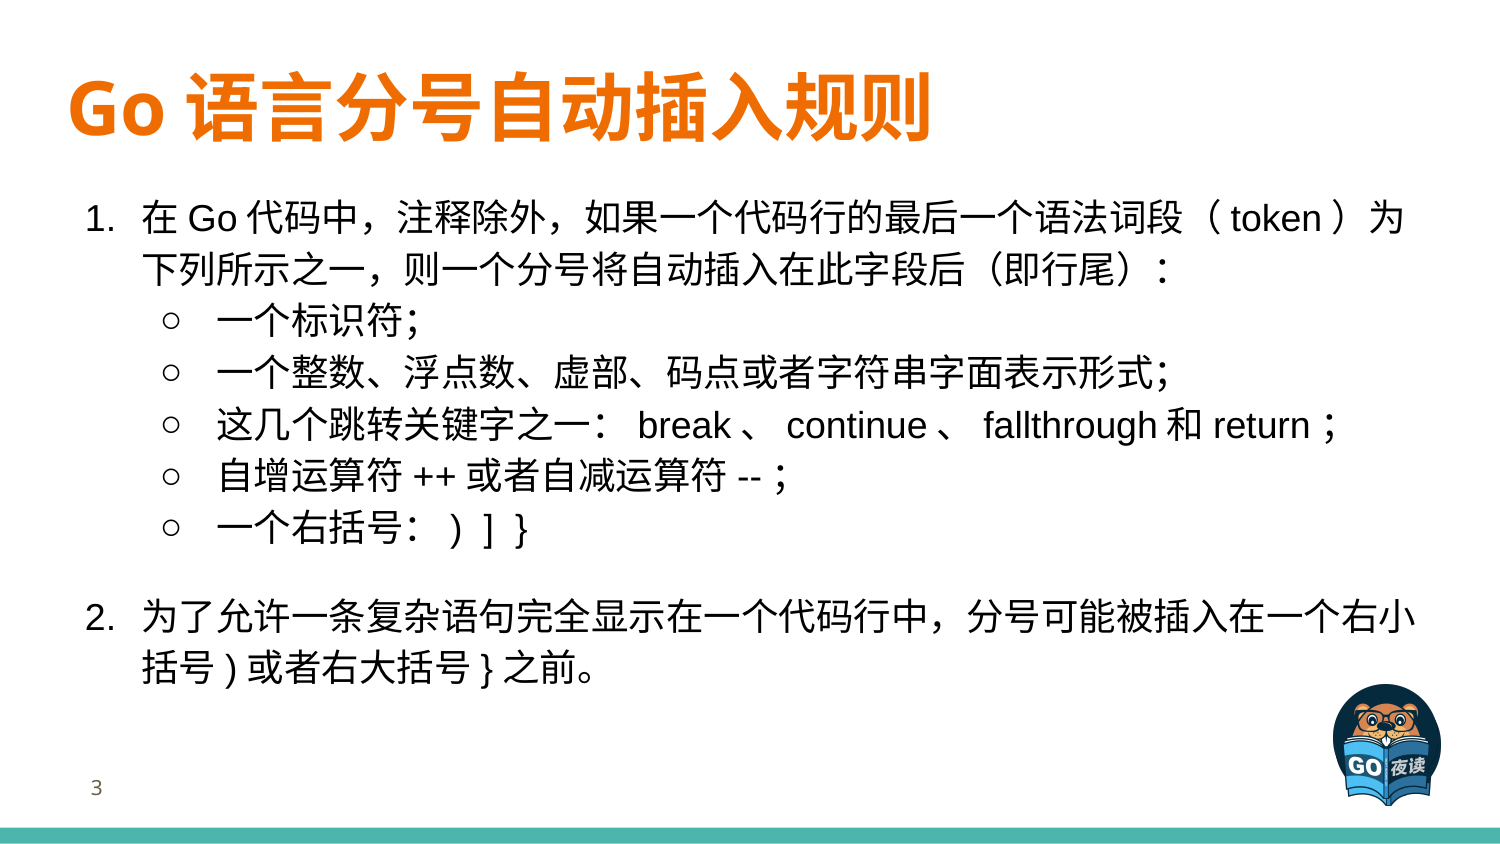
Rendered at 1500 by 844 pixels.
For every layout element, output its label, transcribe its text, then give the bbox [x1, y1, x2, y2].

picture [1333, 750, 1441, 806]
slide_number <number> [27, 756, 118, 821]
list 在Go代码中，注释除外，如果一个代码行的最后一个语法词段（token）为下列所示之一，则一个分号将自动插入在此字段后（即行尾）： 一个标识符； 一个整数、浮点数、虚部、码点或者字符串字面表示形式； 这几个跳转关键字之一：break、continue、fallthrough和return； 自增运算符++或者自减运算符--； 一个右括号：) ] } 为了允许一条复杂语句完全显示在一个代码行中，分号可能被插入在一个右小括号)或者右大括号}之前。 [51, 172, 1449, 750]
title Go语言分号自动插入规则 [51, 45, 1449, 162]
